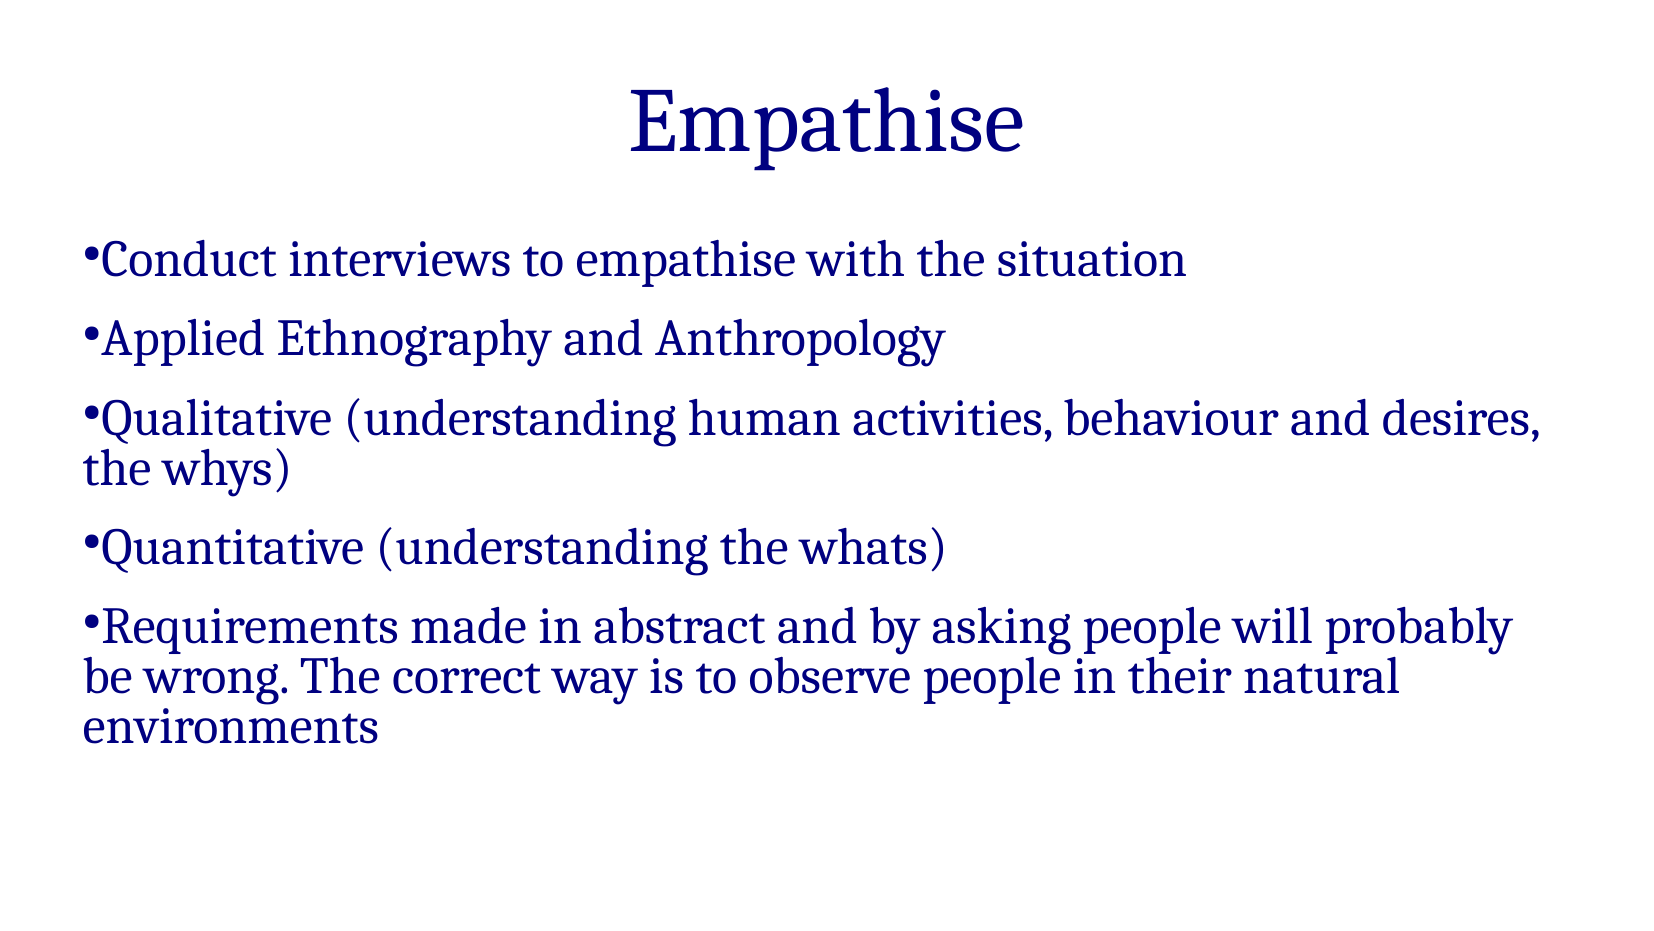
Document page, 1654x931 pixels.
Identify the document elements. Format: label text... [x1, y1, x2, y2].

list Conduct interviews to empathise with the situation Applied Ethnography and Anthropology Qualitative (understanding human activities, behaviour and desires, the whys) Quantitative (understanding the whats) Requirements made in abstract and by asking people will probably be wrong. The correct way is to observe people in their natural environments [82, 236, 1571, 776]
title Empathise [82, 37, 1571, 193]
